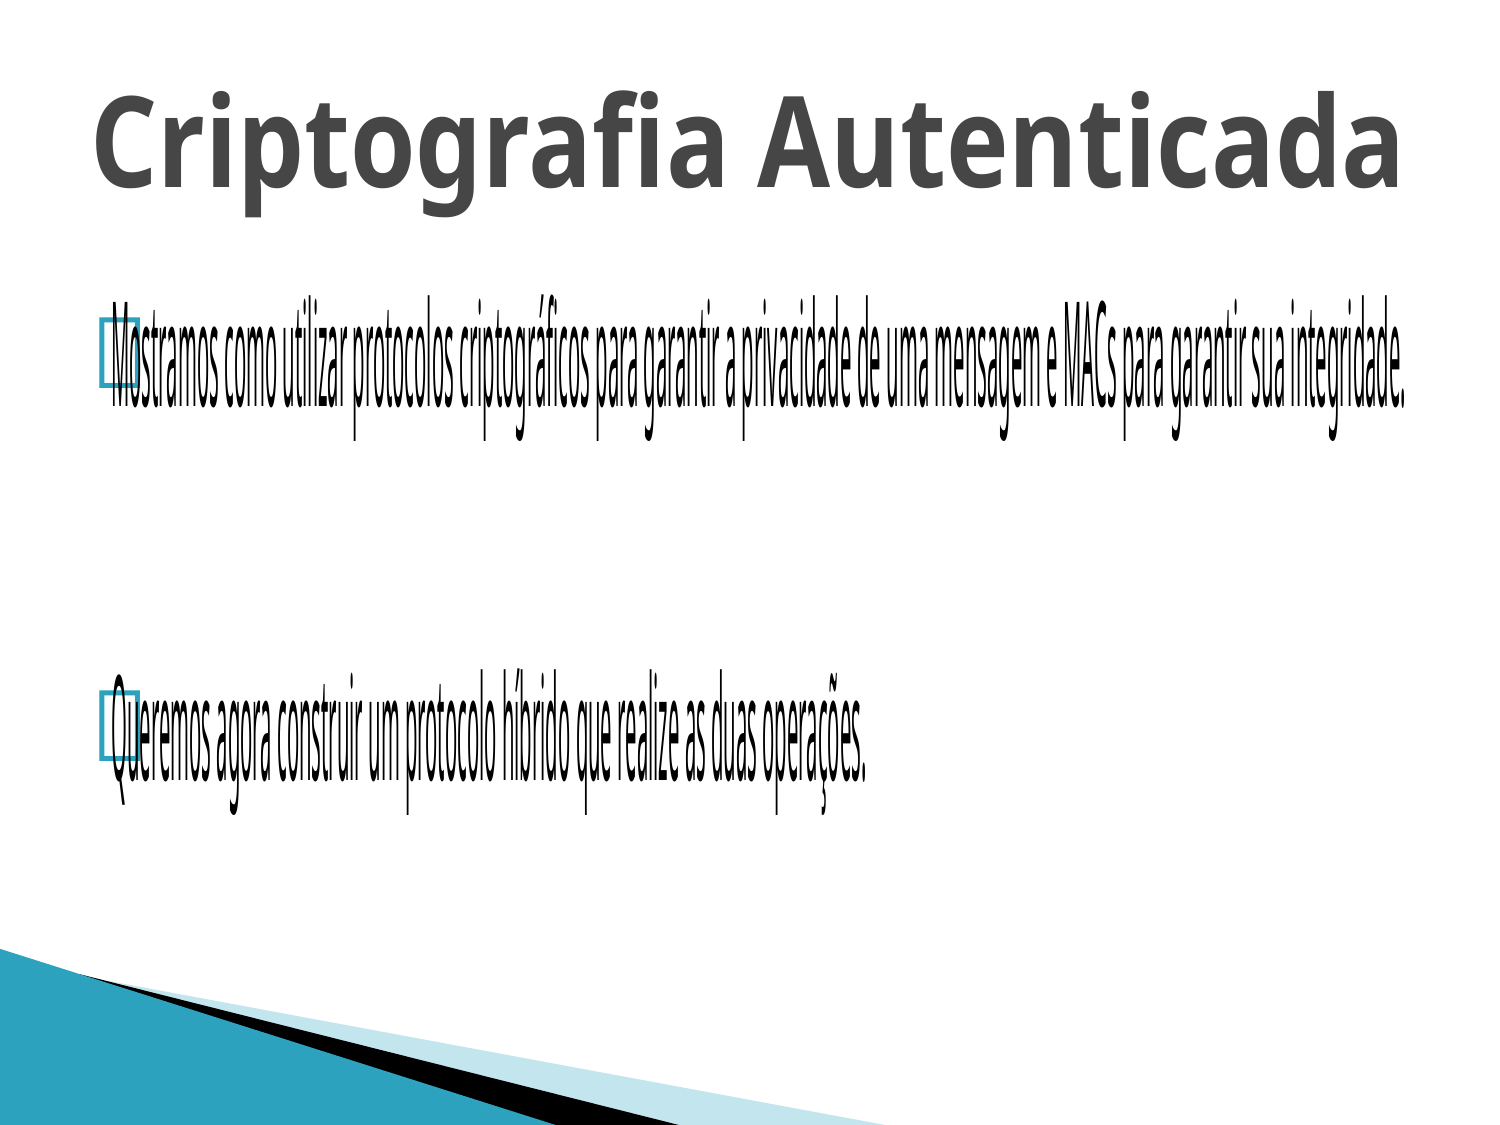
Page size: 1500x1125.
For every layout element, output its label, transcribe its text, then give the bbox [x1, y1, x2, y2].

title Criptografia Autenticada [75, 45, 1426, 233]
list Mostramos como utilizar protocolos criptográficos para garantir a privacidade de uma mensagem e MACs para garantir sua integridade. Queremos agora construir um protocolo híbrido que realize as duas operações. [75, 243, 1426, 986]
